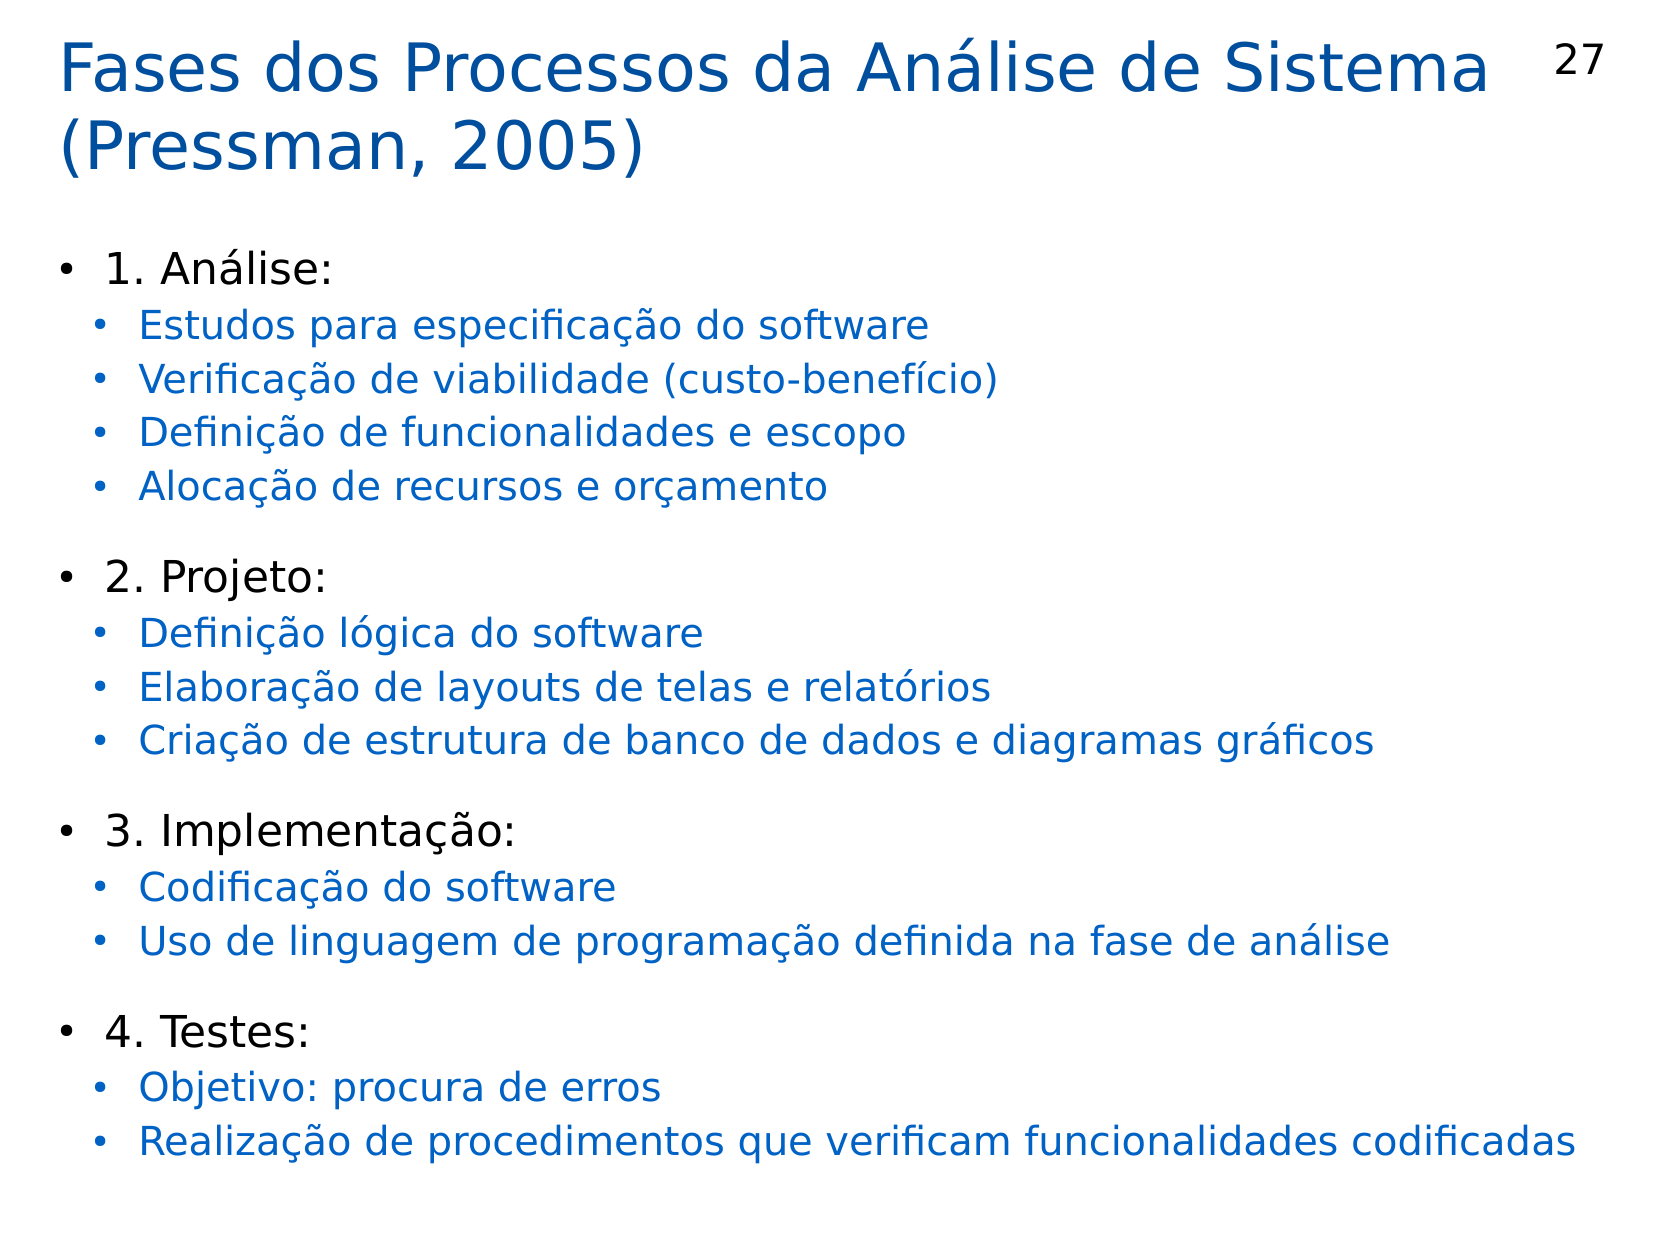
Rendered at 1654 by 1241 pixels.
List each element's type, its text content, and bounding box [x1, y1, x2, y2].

title Fases dos Processos da Análise de Sistema (Pressman, 2005) [59, 29, 1506, 186]
list 1. Análise: Estudos para especificação do software Verificação de viabilidade (custo-benefício) Definição de funcionalidades e escopo Alocação de recursos e orçamento 2. Projeto: Definição lógica do software Elaboração de layouts de telas e relatórios Criação de estrutura de banco de dados e diagramas gráficos 3. Implementação: Codificação do software Uso de linguagem de programação definida na fase de análise 4. Testes: Objetivo: procura de erros Realização de procedimentos que verificam funcionalidades codificadas [59, 236, 1595, 1211]
